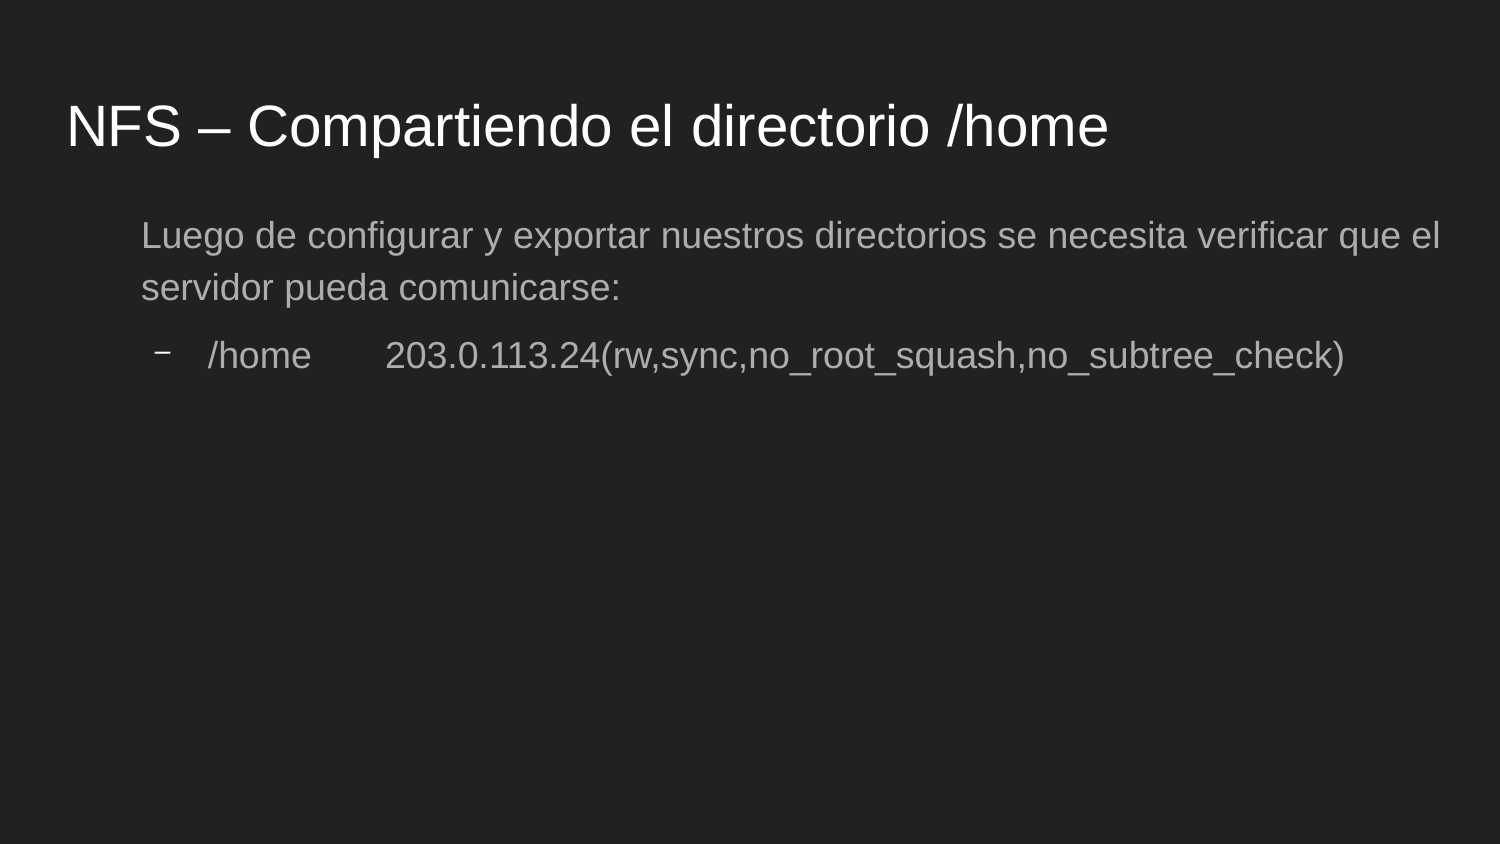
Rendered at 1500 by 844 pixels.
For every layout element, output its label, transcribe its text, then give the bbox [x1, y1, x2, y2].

title NFS – Compartiendo el directorio /home [51, 72, 1449, 167]
list Luego de configurar y exportar nuestros directorios se necesita verificar que el servidor pueda comunicarse: /home 203.0.113.24(rw,sync,no_root_squash,no_subtree_check) [51, 189, 1471, 750]
